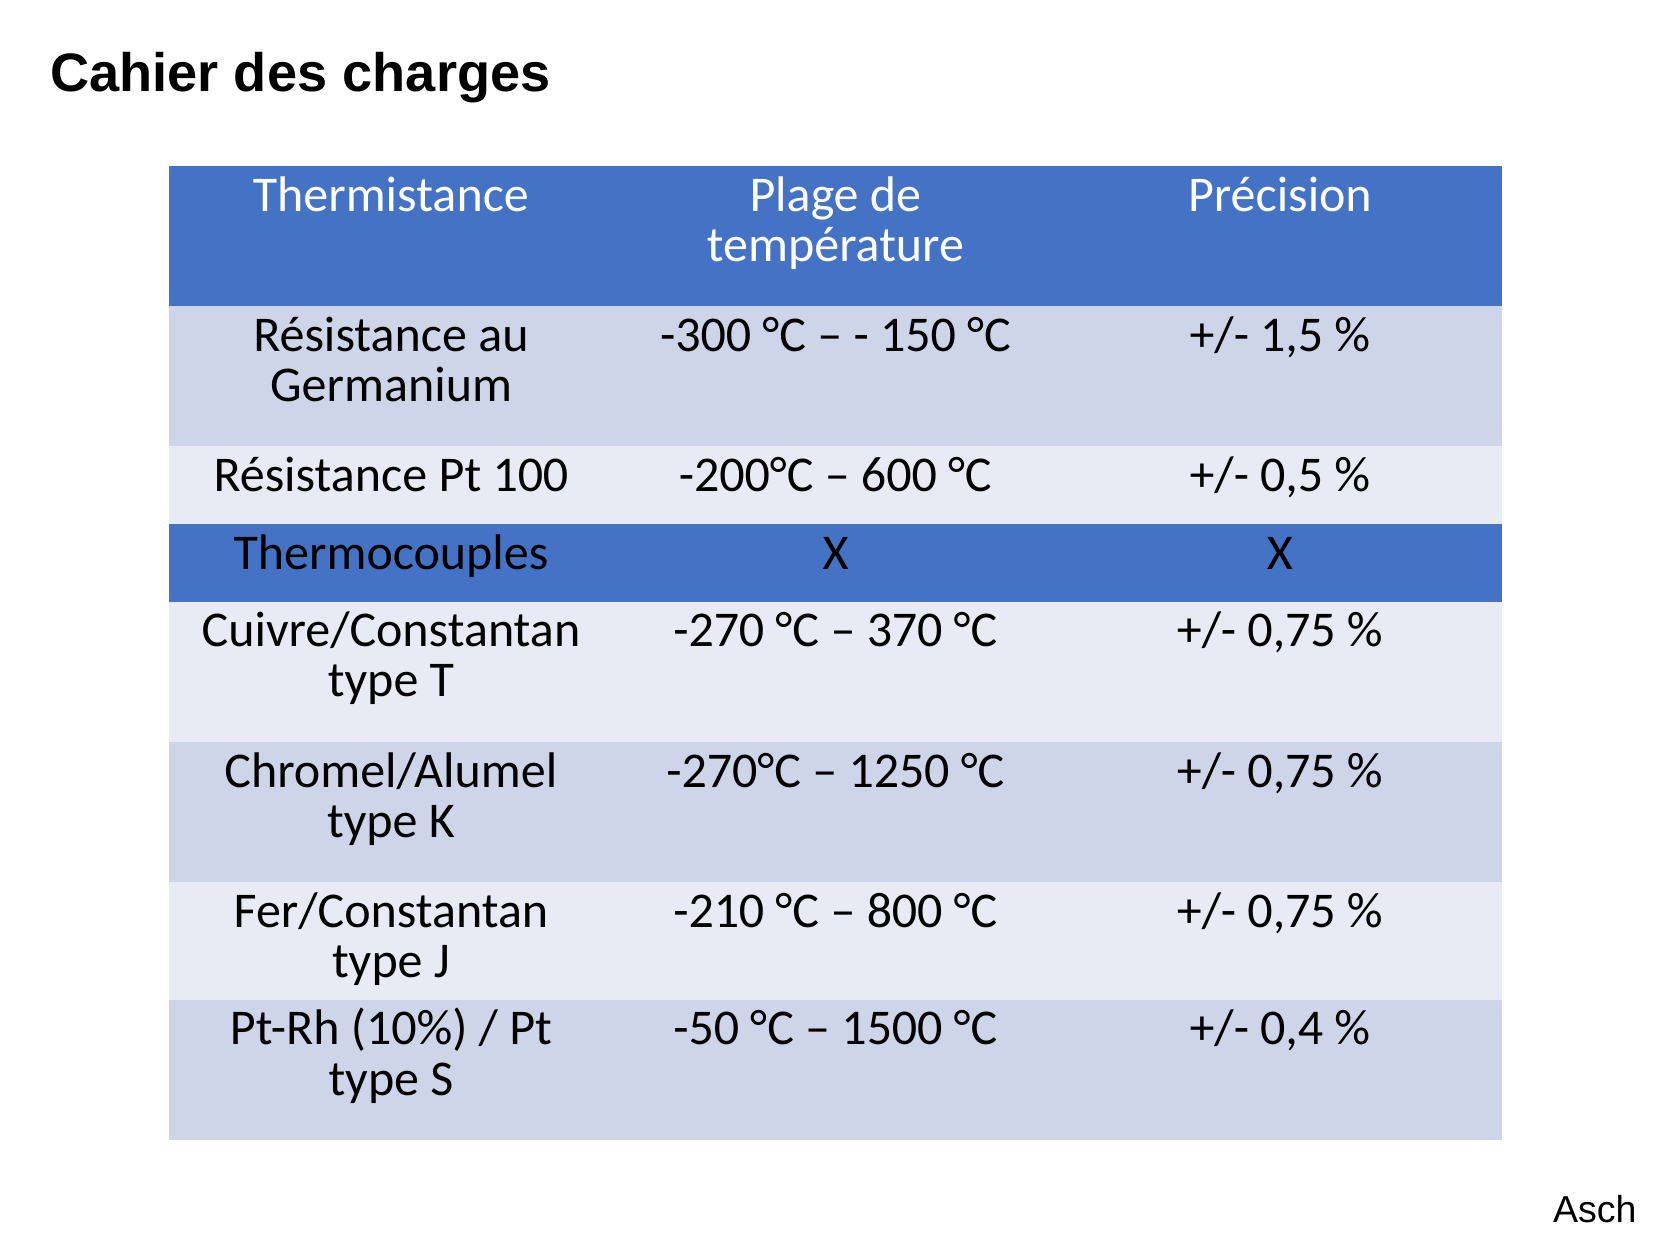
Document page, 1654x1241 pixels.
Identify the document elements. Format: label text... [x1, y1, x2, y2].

table_cell Chromel/Alumel type K [169, 742, 613, 882]
table_cell Thermocouples [169, 524, 613, 602]
table_cell -200°C – 600 °C [613, 446, 1058, 524]
table_cell Fer/Constantan type J [169, 882, 613, 1000]
table_cell X [1058, 524, 1502, 602]
table_cell +/- 0,75 % [1058, 742, 1502, 882]
table_cell -50 °C – 1500 °C [613, 1000, 1058, 1140]
table_cell +/- 0,4 % [1058, 1000, 1502, 1140]
table_cell -210 °C – 800 °C [613, 882, 1058, 1000]
table_cell Pt-Rh (10%) / Pt type S [169, 1000, 613, 1140]
text_box Cahier des charges [35, 35, 721, 113]
table_cell +/- 0,75 % [1058, 602, 1502, 742]
table_header Thermistance [169, 166, 613, 306]
text_box Asch [1169, 1181, 1654, 1238]
table_cell X [613, 524, 1058, 602]
table_cell Résistance Pt 100 [169, 446, 613, 524]
table_cell +/- 1,5 % [1058, 306, 1502, 446]
table_cell -270 °C – 370 °C [613, 602, 1058, 742]
table_cell Cuivre/Constantan type T [169, 602, 613, 742]
table_header Précision [1058, 166, 1502, 306]
table_cell +/- 0,5 % [1058, 446, 1502, 524]
table_cell -300 °C – - 150 °C [613, 306, 1058, 446]
table_header Plage de température [613, 166, 1058, 306]
table_cell -270°C – 1250 °C [613, 742, 1058, 882]
table_cell Résistance au Germanium [169, 306, 613, 446]
table_cell +/- 0,75 % [1058, 882, 1502, 1000]
